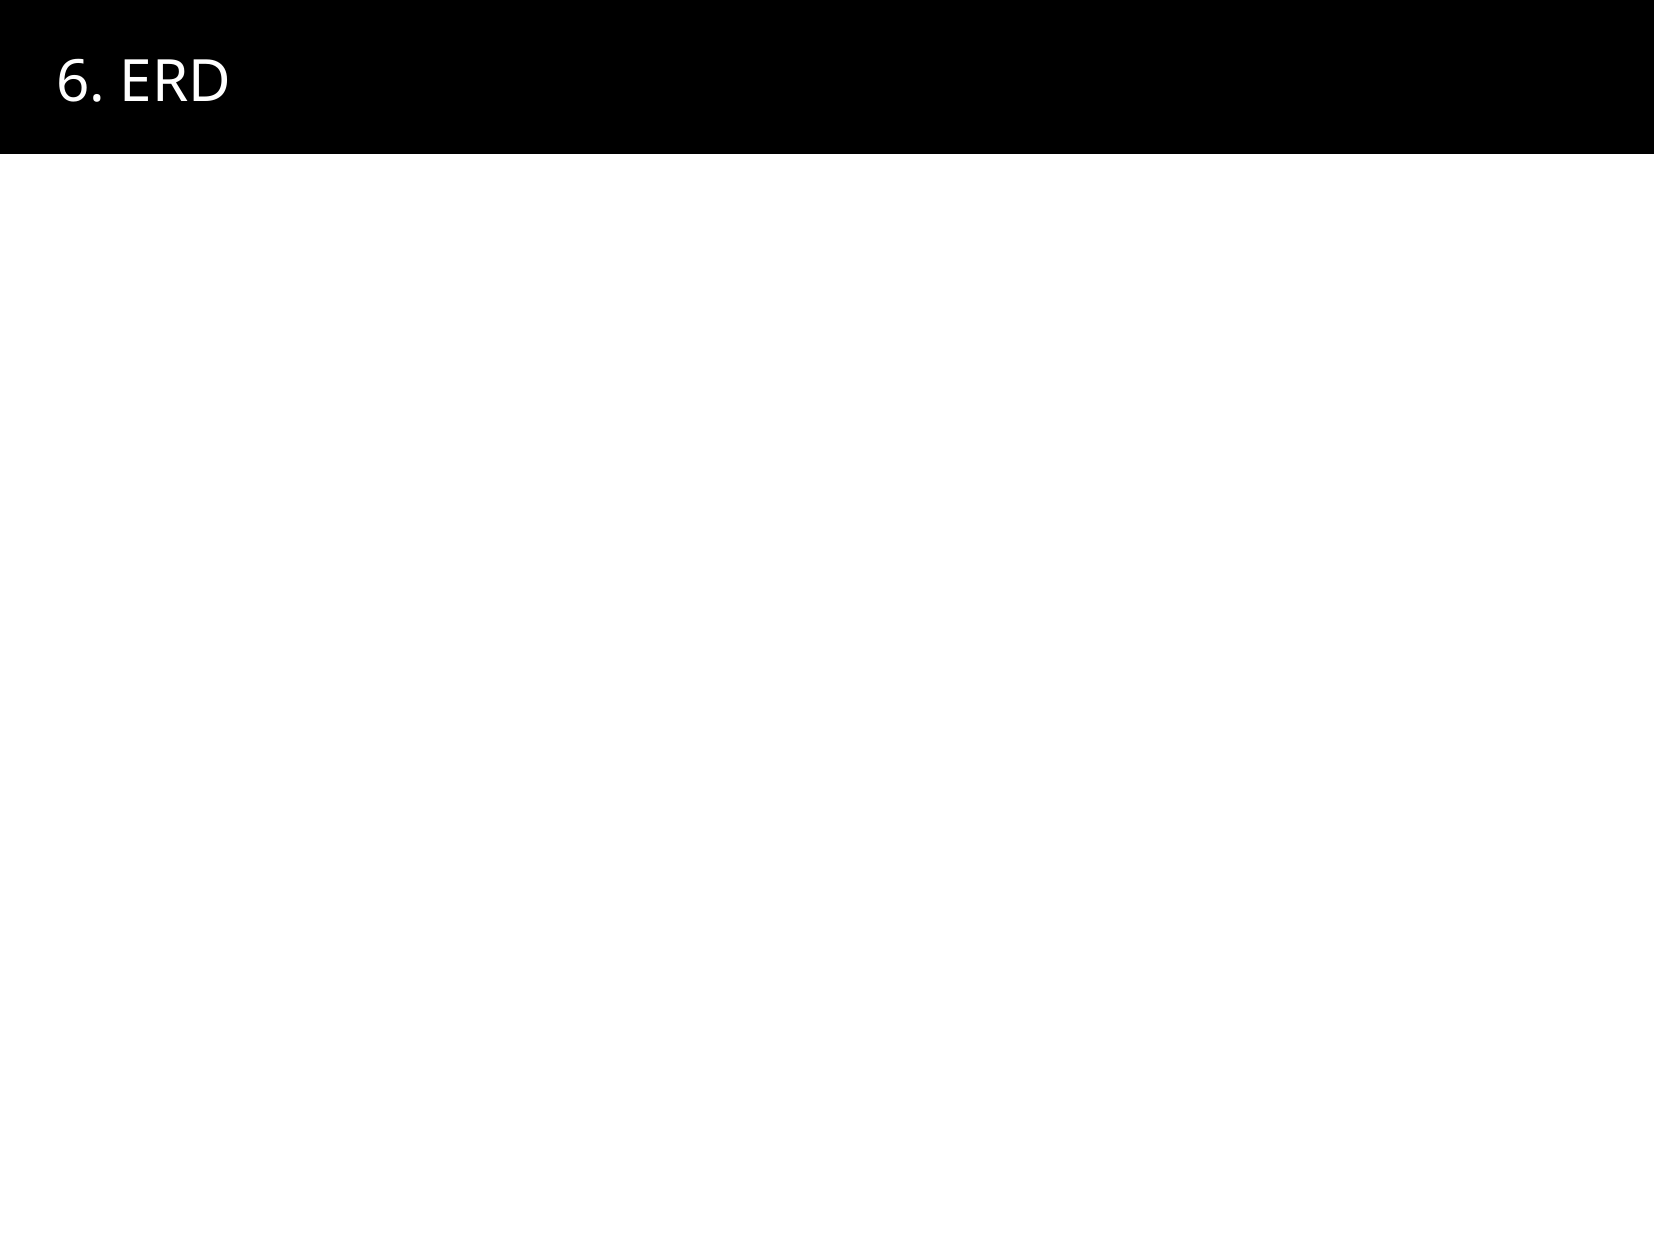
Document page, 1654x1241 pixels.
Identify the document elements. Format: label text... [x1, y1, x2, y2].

text_box 6. ERD [41, 31, 1004, 130]
text_box [0, 0, 1654, 154]
